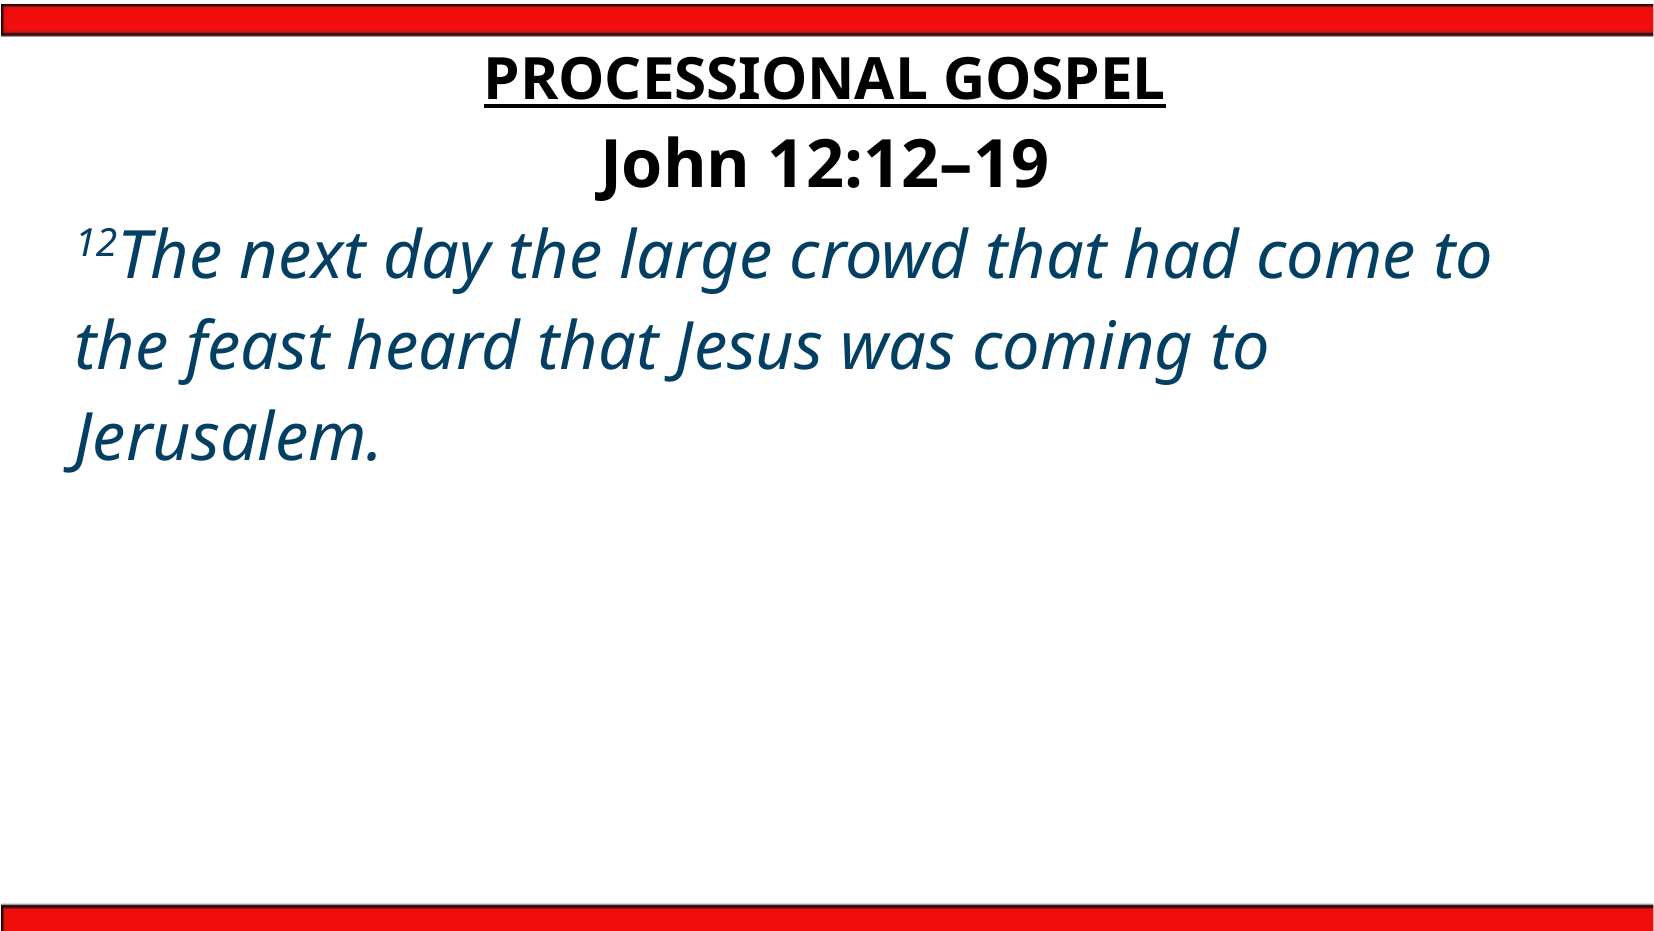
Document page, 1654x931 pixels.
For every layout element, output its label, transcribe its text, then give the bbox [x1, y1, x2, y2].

text_box Processional Gospel John 12:12–19 12The next day the large crowd that had come to the feast heard that Jesus was coming to Jerusalem. [60, 30, 1591, 478]
picture [1, 4, 1654, 931]
